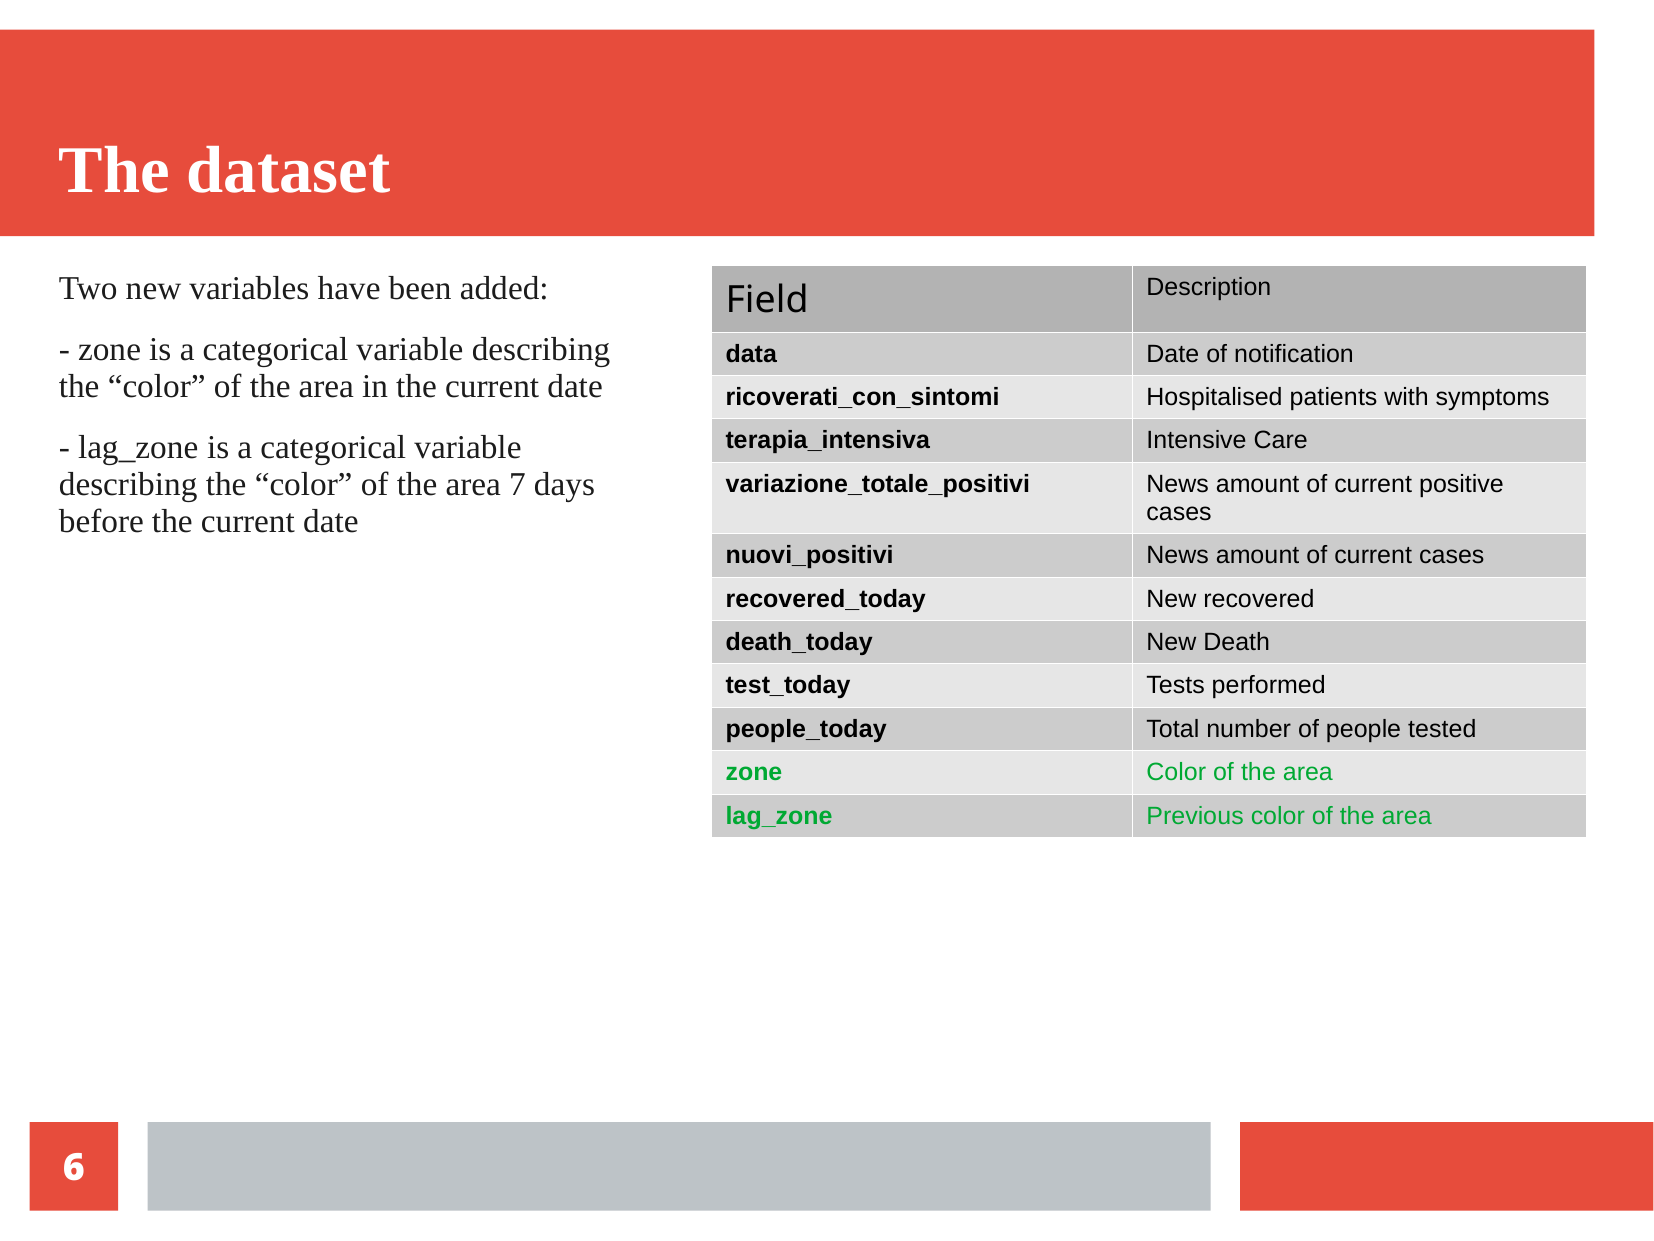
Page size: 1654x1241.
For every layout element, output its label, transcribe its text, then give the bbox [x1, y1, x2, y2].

table_cell New recovered [1133, 578, 1586, 620]
table_cell Hospitalised patients with symptoms [1133, 376, 1586, 418]
table_cell test_today [712, 664, 1132, 707]
list Two new variables have been added: - zone is a categorical variable describing the “color” of the area in the current date - lag_zone is a categorical variable describing the “color” of the area 7 days before the current date [59, 270, 661, 1093]
table_cell variazione_totale_positivi [712, 463, 1132, 533]
table_cell Color of the area [1133, 751, 1586, 794]
table_cell terapia_intensiva [712, 419, 1132, 462]
table_cell Date of notification [1133, 333, 1586, 375]
table_cell zone [712, 751, 1132, 794]
table_cell ricoverati_con_sintomi [712, 376, 1132, 418]
table_cell people_today [712, 708, 1132, 750]
table_cell Previous color of the area [1133, 795, 1586, 837]
table_cell News amount of current positive cases [1133, 463, 1586, 533]
table_cell Intensive Care [1133, 419, 1586, 462]
table_cell death_today [712, 621, 1132, 663]
table_cell recovered_today [712, 578, 1132, 620]
table_cell data [712, 333, 1132, 375]
table_cell New Death [1133, 621, 1586, 663]
table_cell News amount of current cases [1133, 534, 1586, 577]
table_cell lag_zone [712, 795, 1132, 837]
table_header Field [712, 266, 1132, 332]
table_cell Tests performed [1133, 664, 1586, 707]
table_cell nuovi_positivi [712, 534, 1132, 577]
table_header Description [1133, 266, 1586, 332]
title The dataset [59, 59, 1595, 207]
table_cell Total number of people tested [1133, 708, 1586, 750]
